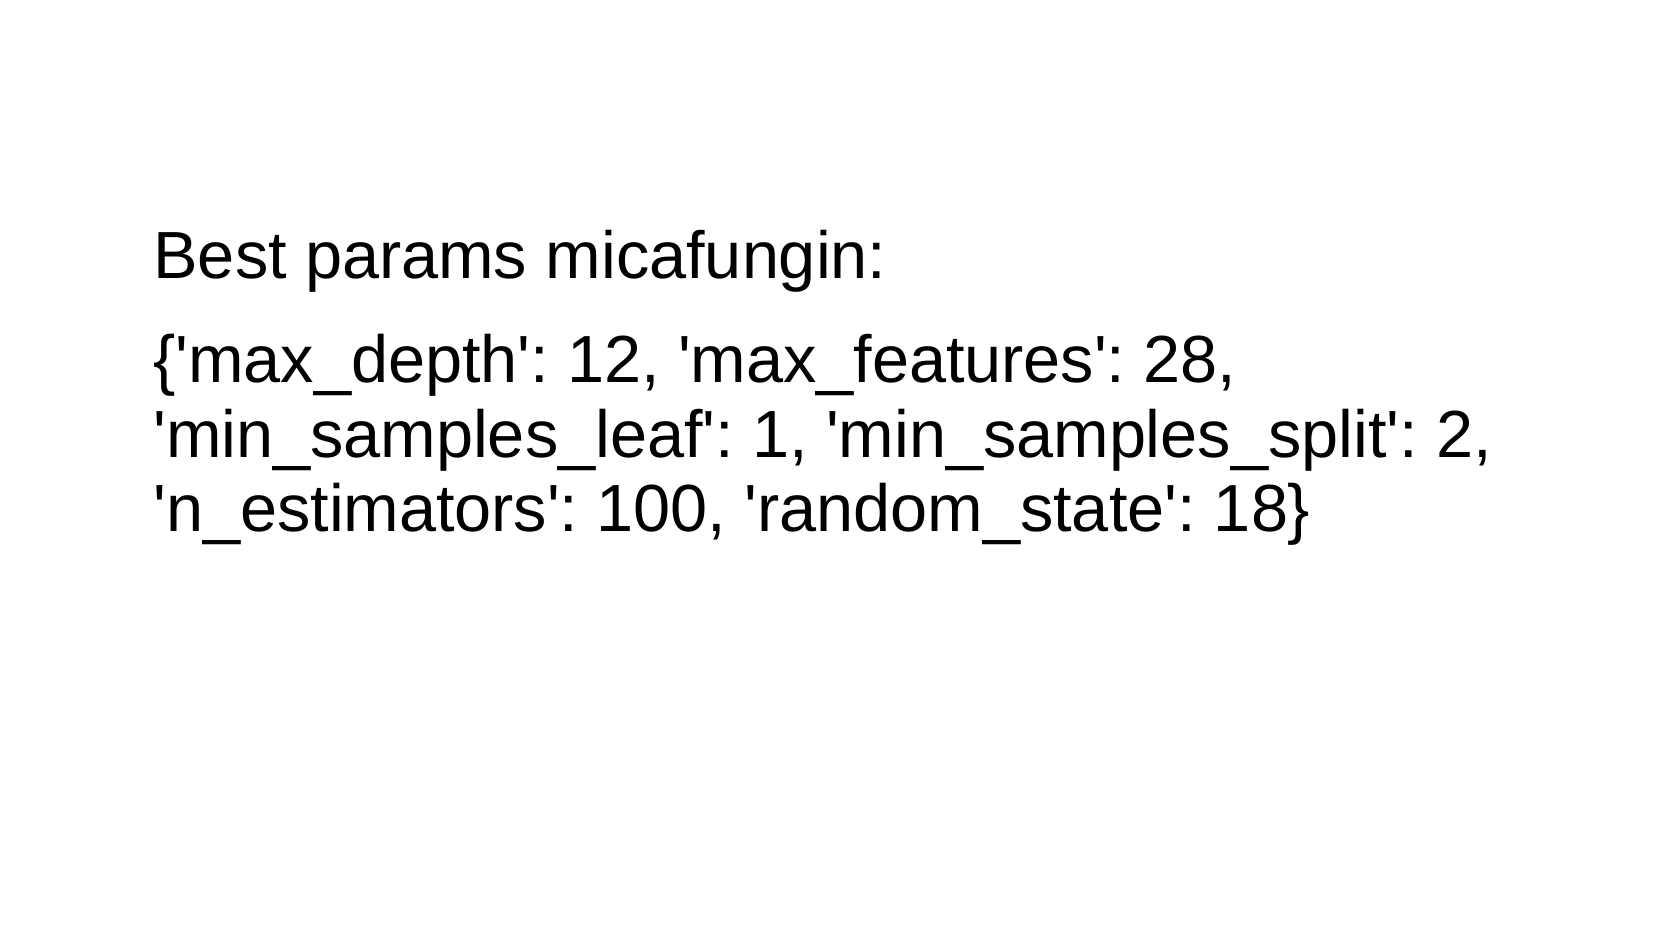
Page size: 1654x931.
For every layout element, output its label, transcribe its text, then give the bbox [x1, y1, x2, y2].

list Best params micafungin: {'max_depth': 12, 'max_features': 28, 'min_samples_leaf': 1, 'min_samples_split': 2, 'n_estimators': 100, 'random_state': 18} [82, 217, 1571, 758]
